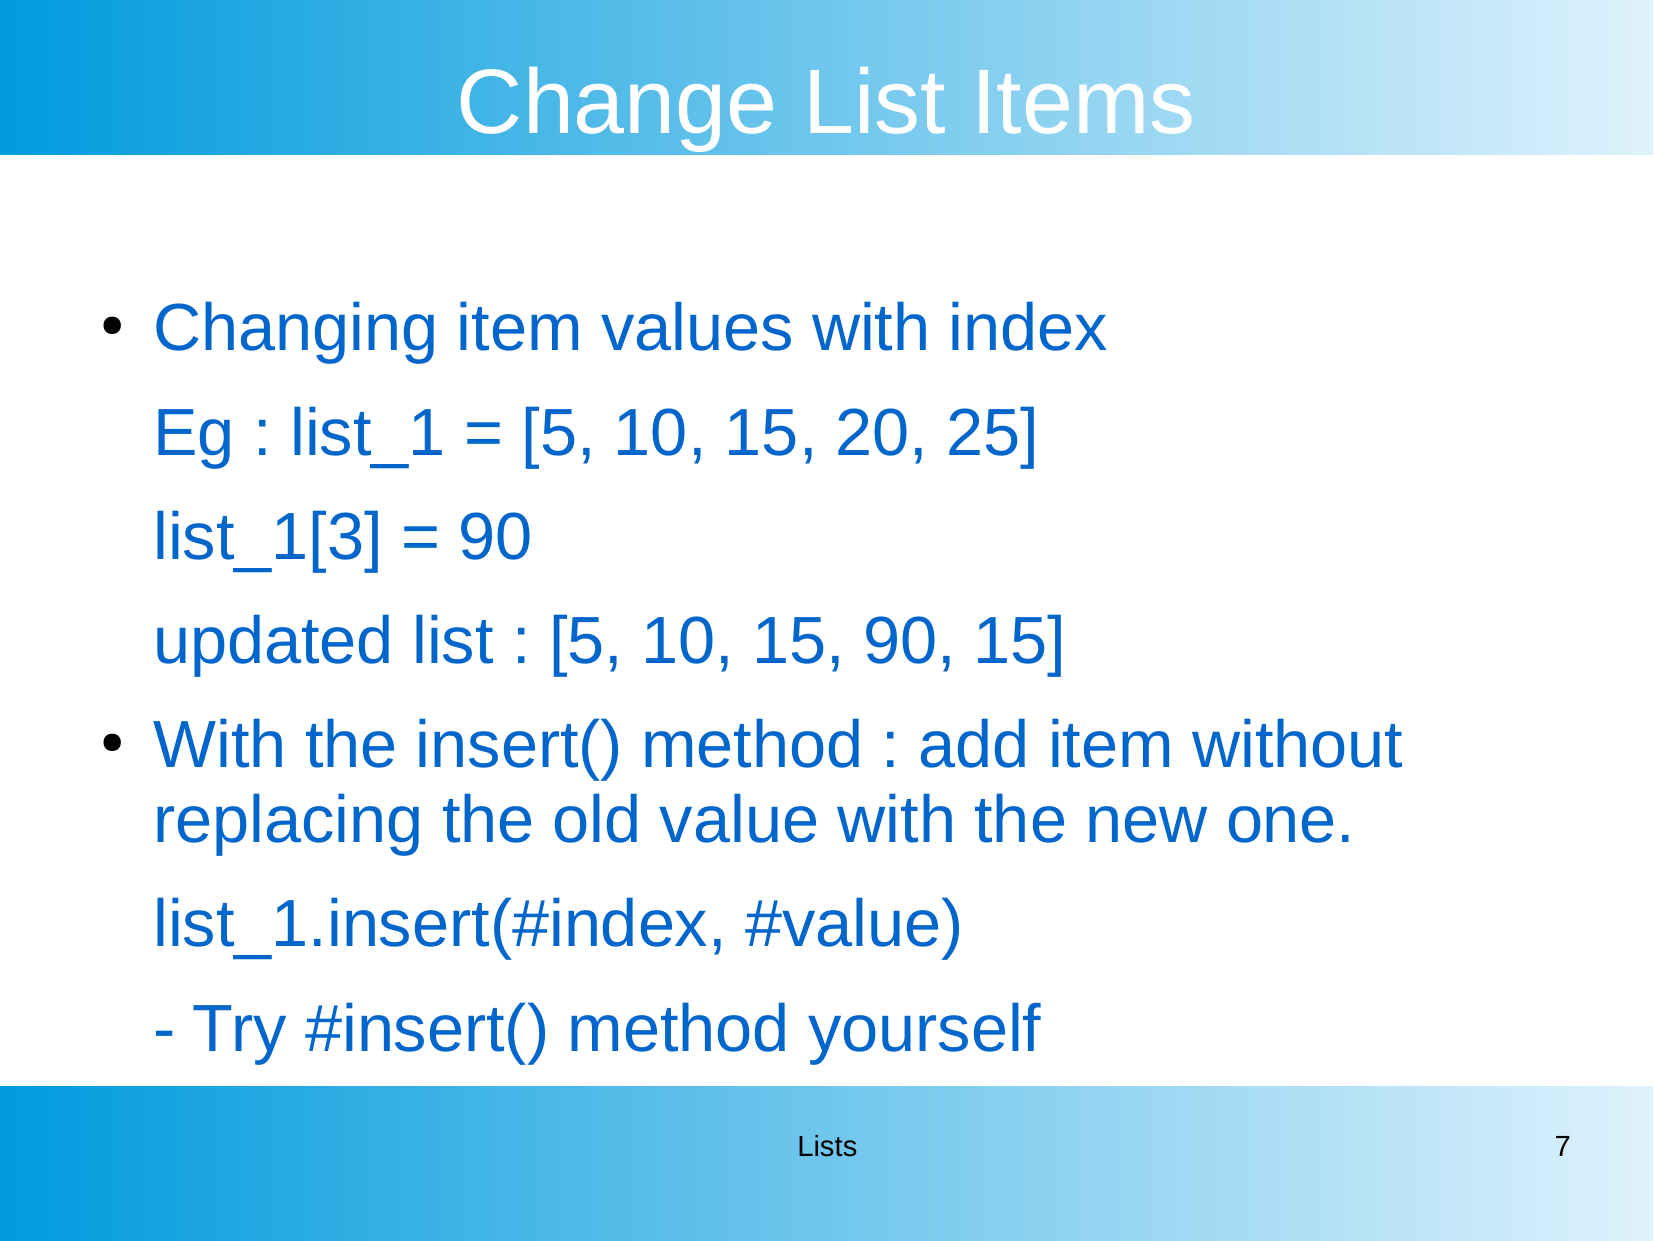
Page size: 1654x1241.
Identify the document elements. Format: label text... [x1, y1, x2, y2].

list Changing item values with index Eg : list_1 = [5, 10, 15, 20, 25] list_1[3] = 90 updated list : [5, 10, 15, 90, 15] With the insert() method : add item without replacing the old value with the new one. list_1.insert(#index, #value) - Try #insert() method yourself [82, 290, 1571, 1010]
title Change List Items [82, 49, 1571, 155]
